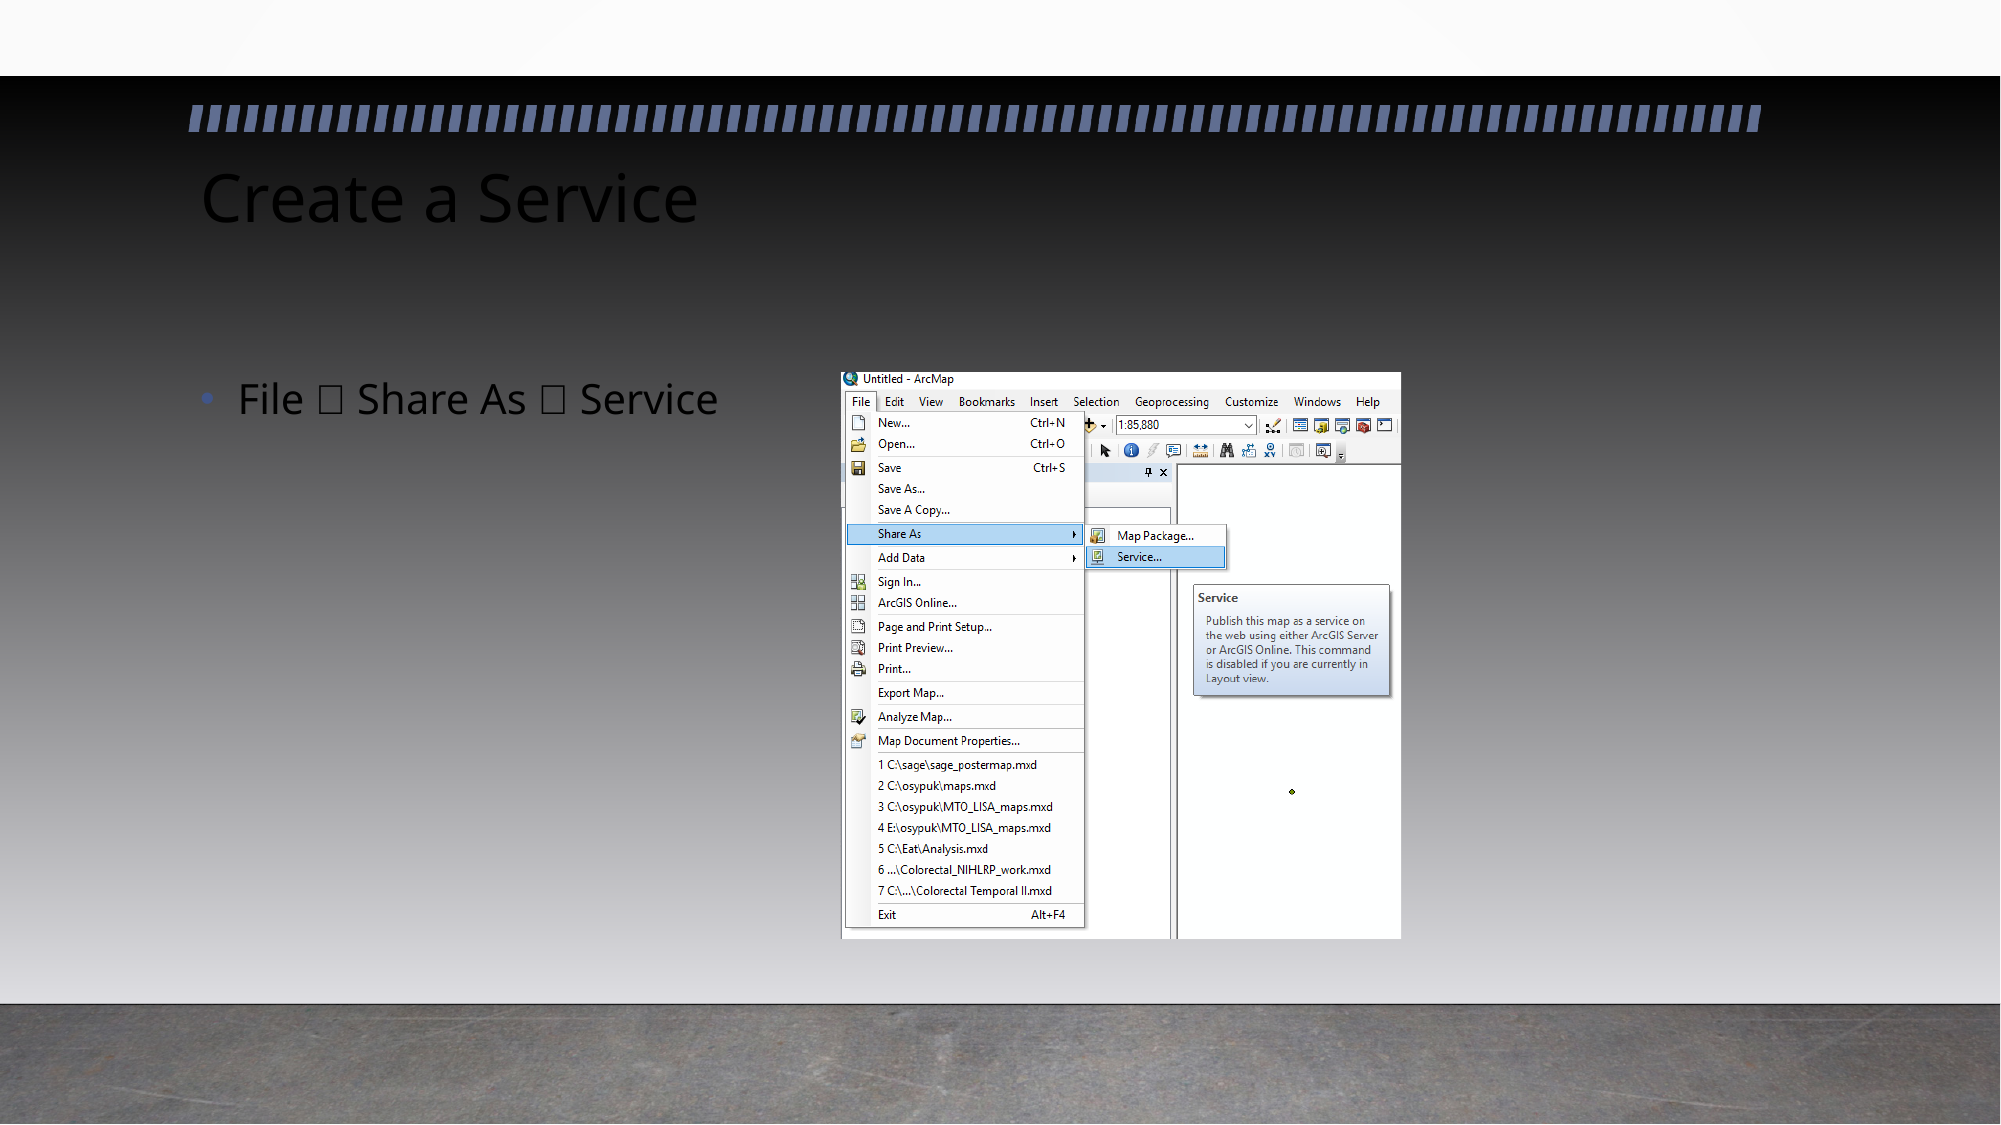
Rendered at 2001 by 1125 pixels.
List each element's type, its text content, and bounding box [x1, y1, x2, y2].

title Create a Service [185, 157, 1762, 331]
picture [840, 372, 1402, 939]
list File  Share As  Service [185, 355, 948, 896]
